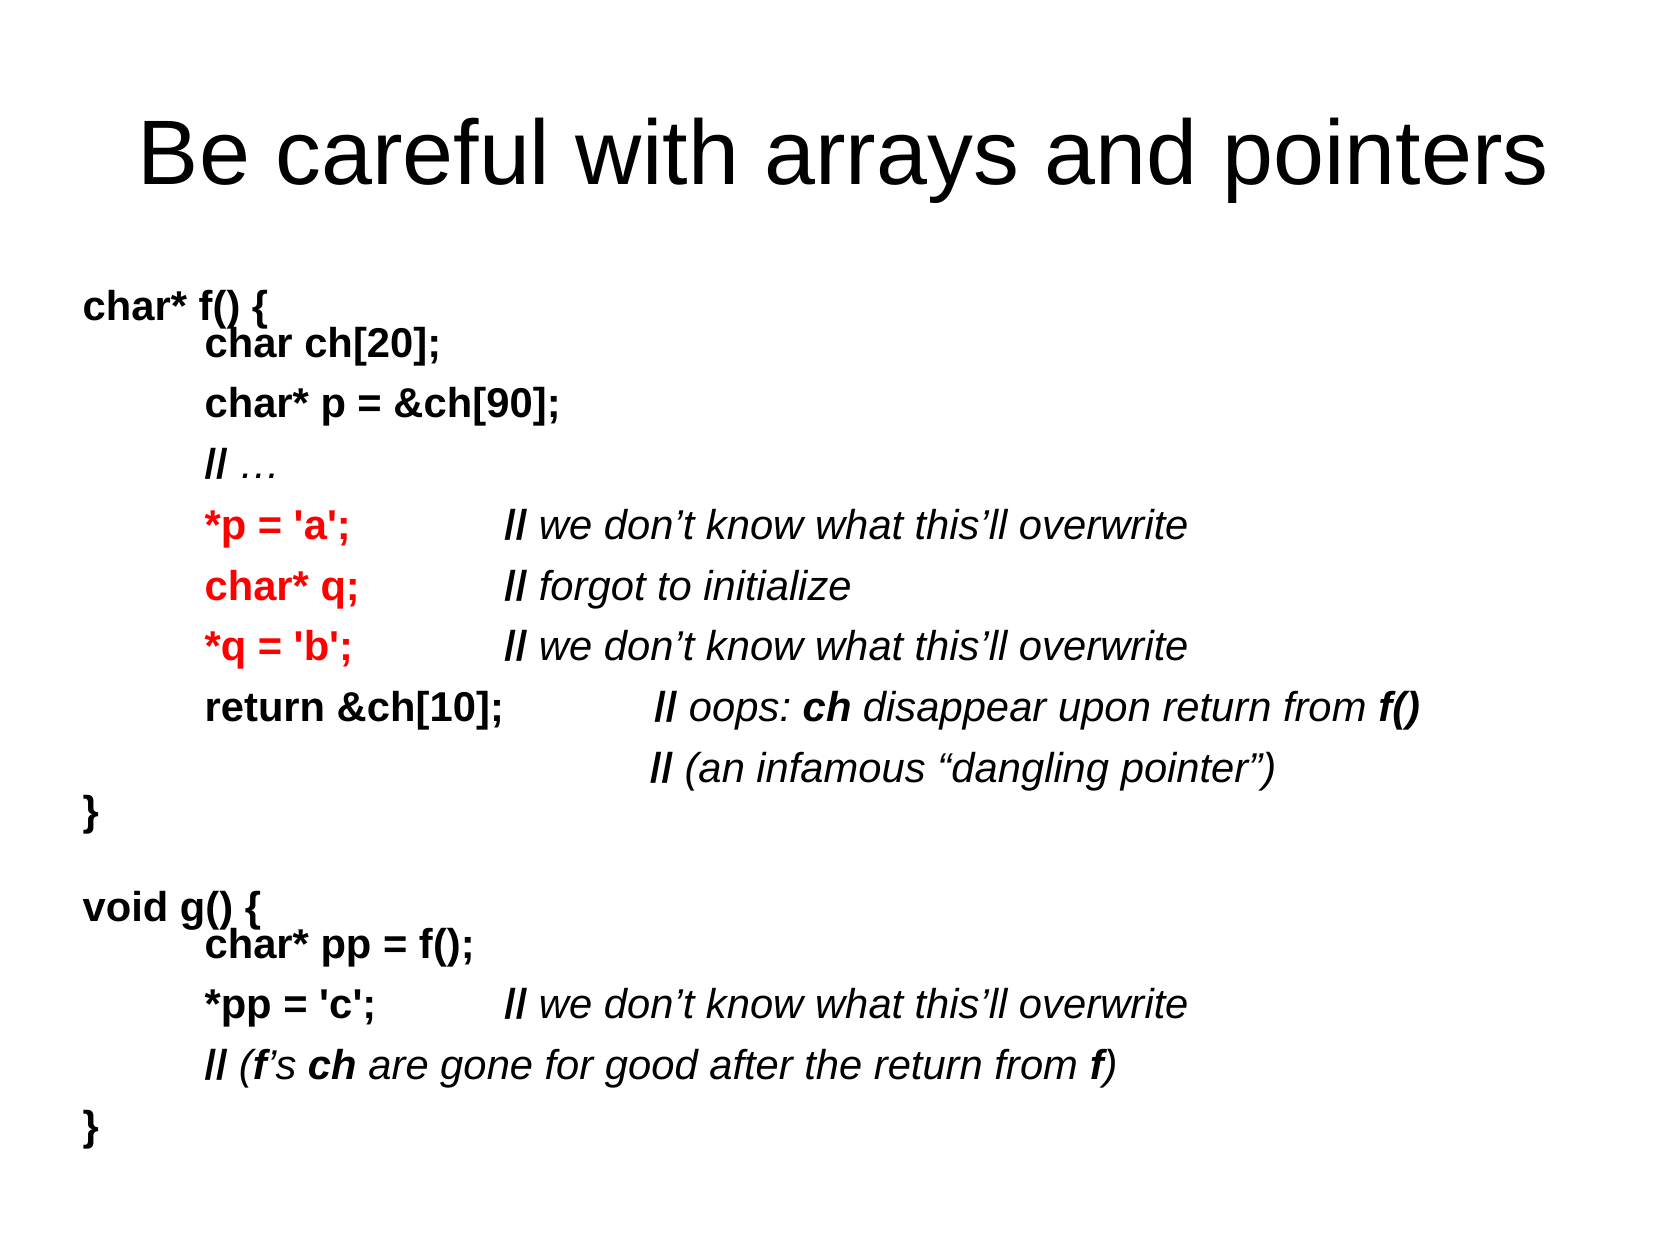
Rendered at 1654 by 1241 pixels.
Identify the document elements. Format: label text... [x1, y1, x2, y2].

list char* f() { char ch[20]; char* p = &ch[90]; // … *p = 'a'; // we don’t know what this’ll overwrite char* q; // forgot to initialize *q = 'b'; // we don’t know what this’ll overwrite return &ch[10]; // oops: ch disappear upon return from f() // (an infamous “dangling pointer”) } void g() { char* pp = f(); *pp = 'c'; // we don’t know what this’ll overwrite // (f’s ch are gone for good after the return from f) } [82, 290, 1654, 1217]
title Be careful with arrays and pointers [82, 49, 1571, 257]
